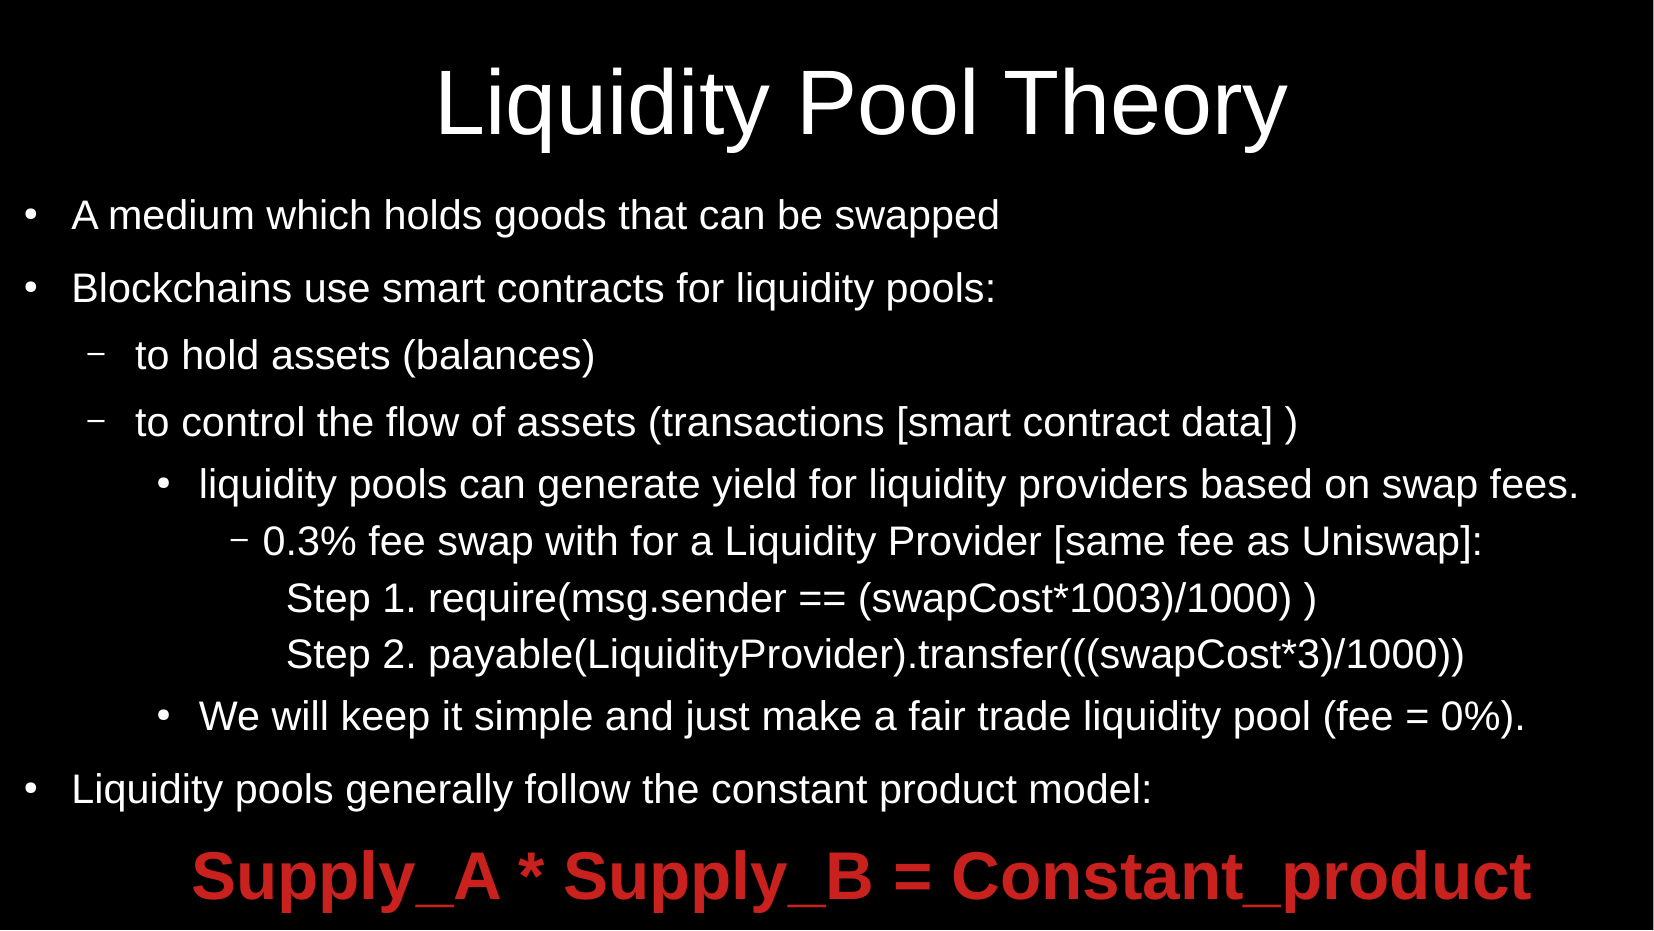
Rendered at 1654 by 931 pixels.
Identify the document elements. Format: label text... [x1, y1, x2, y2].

list A medium which holds goods that can be swapped Blockchains use smart contracts for liquidity pools: to hold assets (balances) to control the flow of assets (transactions [smart contract data] ) liquidity pools can generate yield for liquidity providers based on swap fees. 0.3% fee swap with for a Liquidity Provider [same fee as Uniswap]: Step 1. require(msg.sender == (swapCost*1003)/1000) ) Step 2. payable(LiquidityProvider).transfer(((swapCost*3)/1000)) We will keep it simple and just make a fair trade liquidity pool (fee = 0%). Liquidity pools generally follow the constant product model: Supply_A * Supply_B = Constant_product [7, 120, 1654, 931]
title Liquidity Pool Theory [82, 24, 1571, 120]
